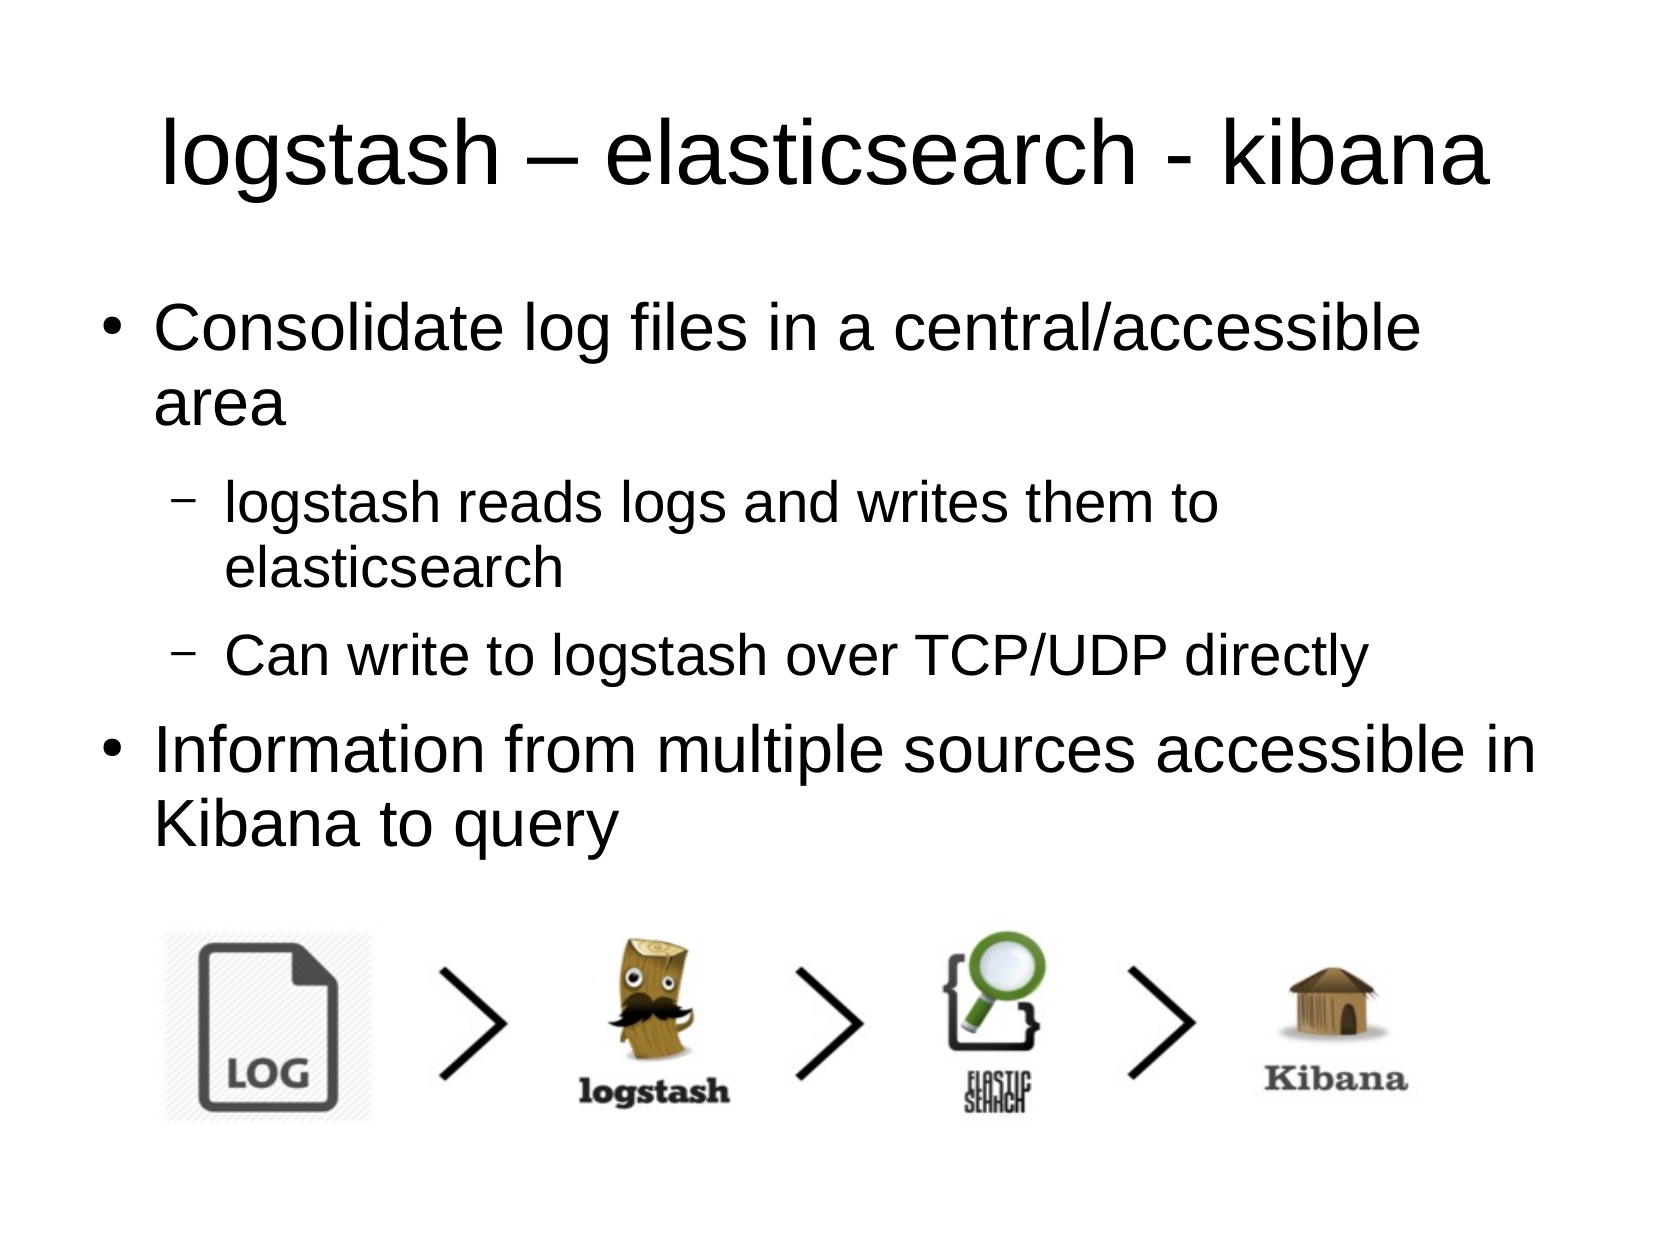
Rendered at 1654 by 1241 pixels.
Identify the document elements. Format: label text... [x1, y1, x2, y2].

list Consolidate log files in a central/accessible area logstash reads logs and writes them to elasticsearch Can write to logstash over TCP/UDP directly Information from multiple sources accessible in Kibana to query [82, 290, 1571, 1010]
title logstash – elasticsearch - kibana [82, 49, 1571, 257]
picture [153, 862, 1441, 1205]
